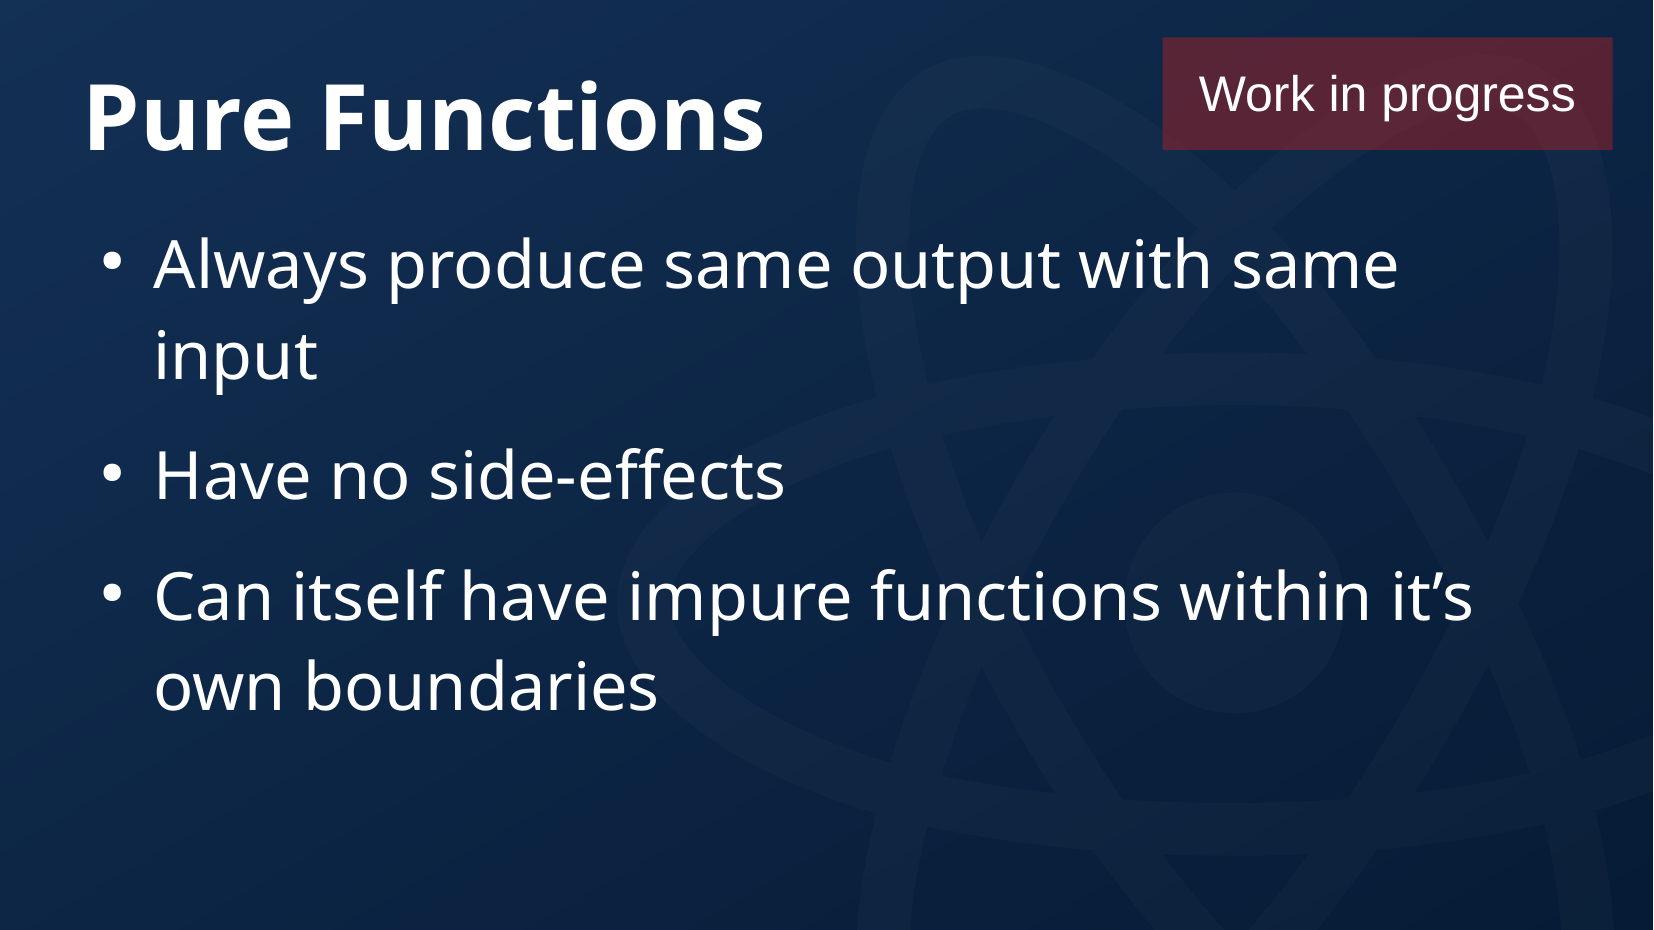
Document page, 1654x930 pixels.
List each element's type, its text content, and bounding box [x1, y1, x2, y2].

text_box Work in progress [1162, 37, 1613, 150]
title Pure Functions [82, 37, 1571, 193]
list Always produce same output with same input Have no side-effects Can itself have impure functions within it’s own boundaries [82, 217, 1571, 757]
